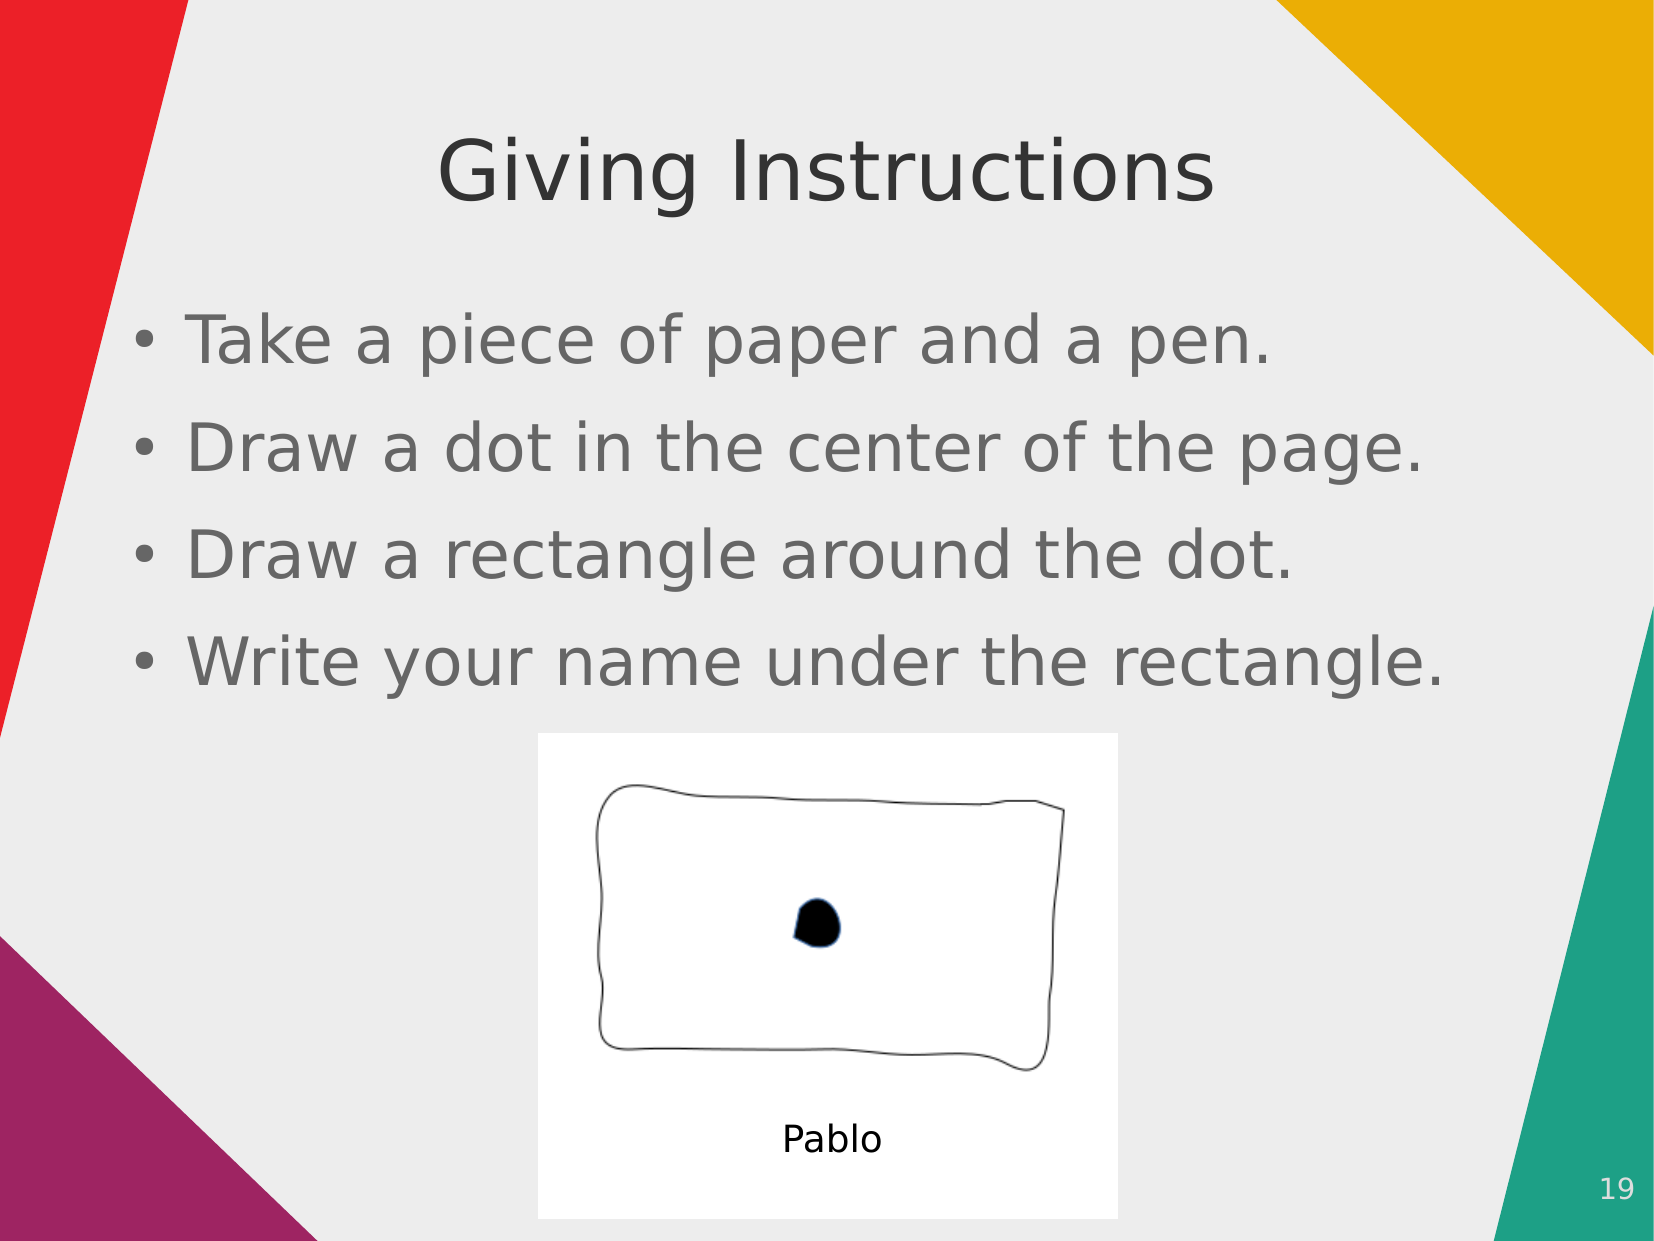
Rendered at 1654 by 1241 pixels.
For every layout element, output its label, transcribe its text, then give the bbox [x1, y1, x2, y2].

list Take a piece of paper and a pen. Draw a dot in the center of the page. Draw a rectangle around the dot. Write your name under the rectangle. [114, 302, 1539, 1033]
title Giving Instructions [114, 73, 1539, 271]
text_box Pablo [585, 1080, 1081, 1201]
picture [538, 733, 1118, 1219]
